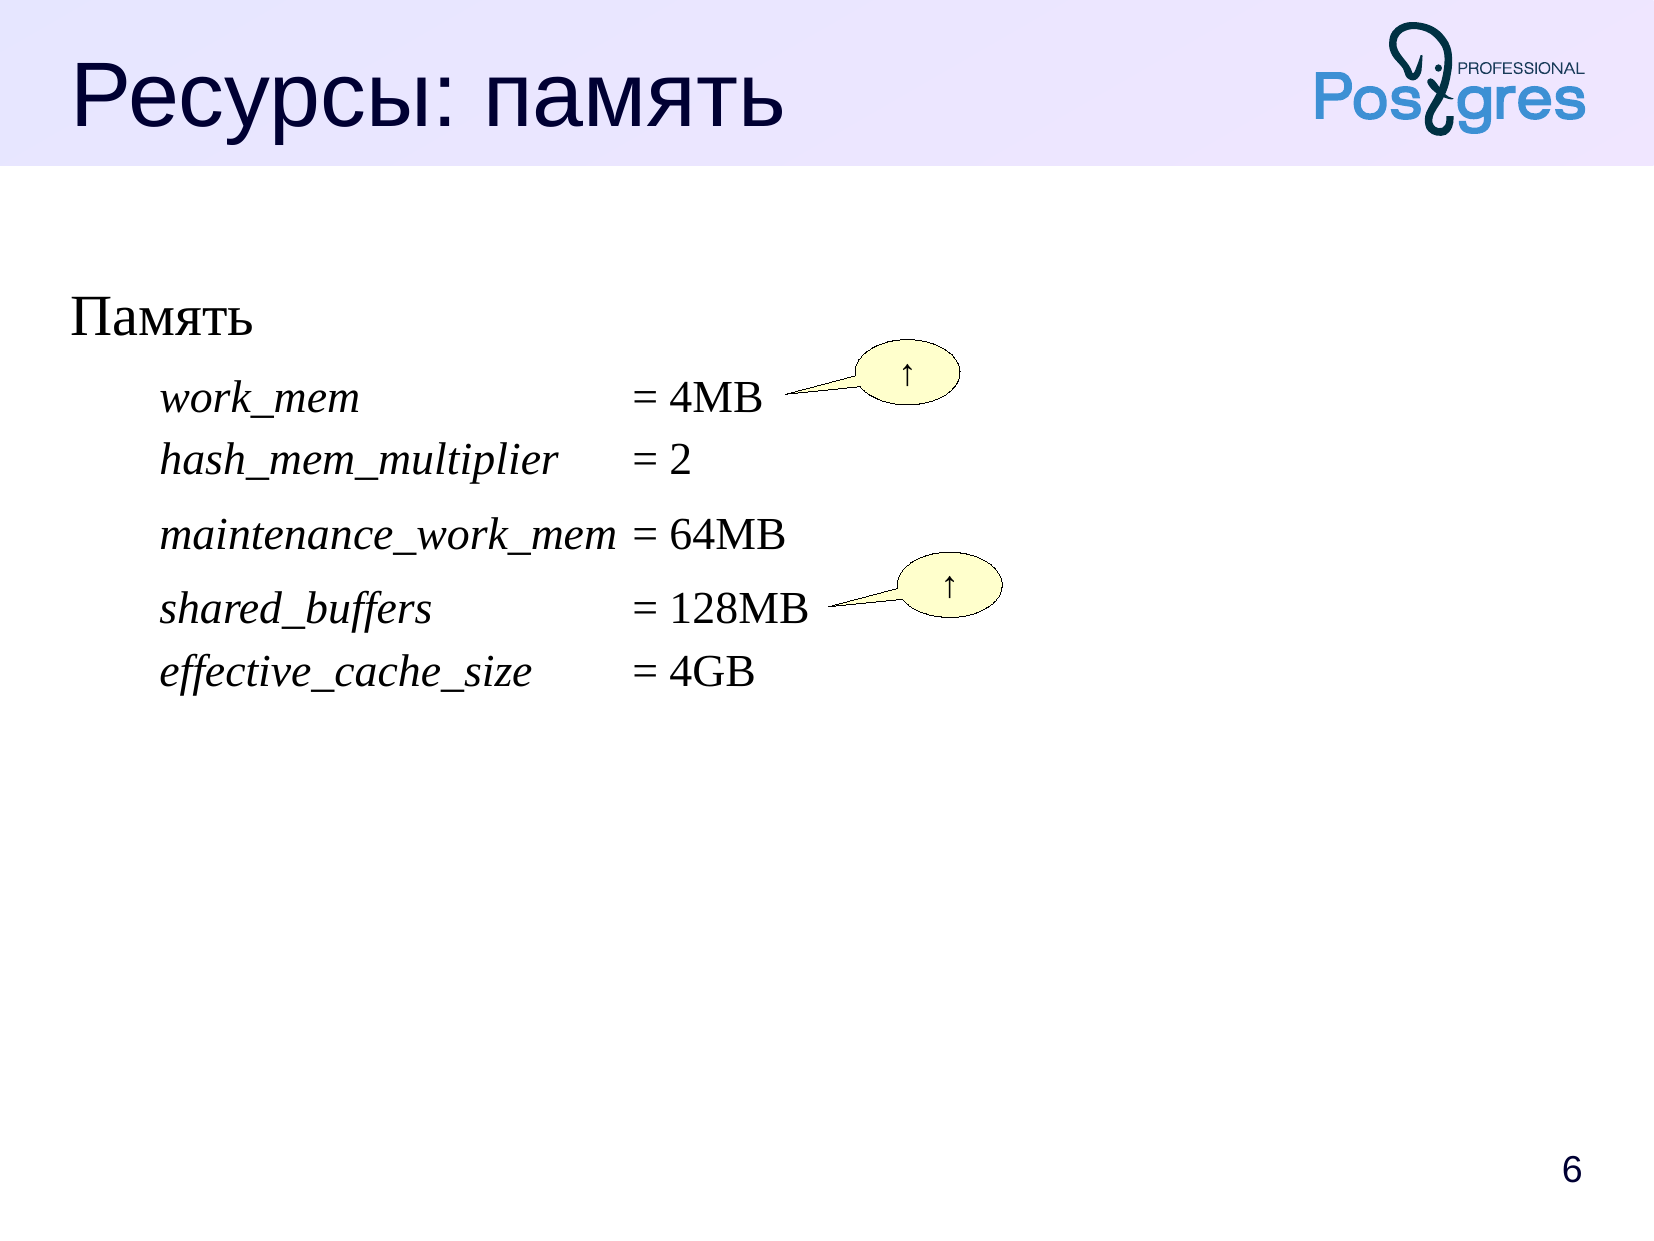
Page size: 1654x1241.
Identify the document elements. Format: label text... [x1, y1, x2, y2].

text_box ↑ [785, 339, 961, 405]
title Ресурсы: память [70, 43, 1241, 147]
text_box ↑ [828, 552, 1003, 618]
list Память work_mem = 4MB hash_mem_multiplier = 2 maintenance_work_mem = 64MB shared_buffers = 128MB effective_cache_size = 4GB [70, 283, 1583, 1141]
